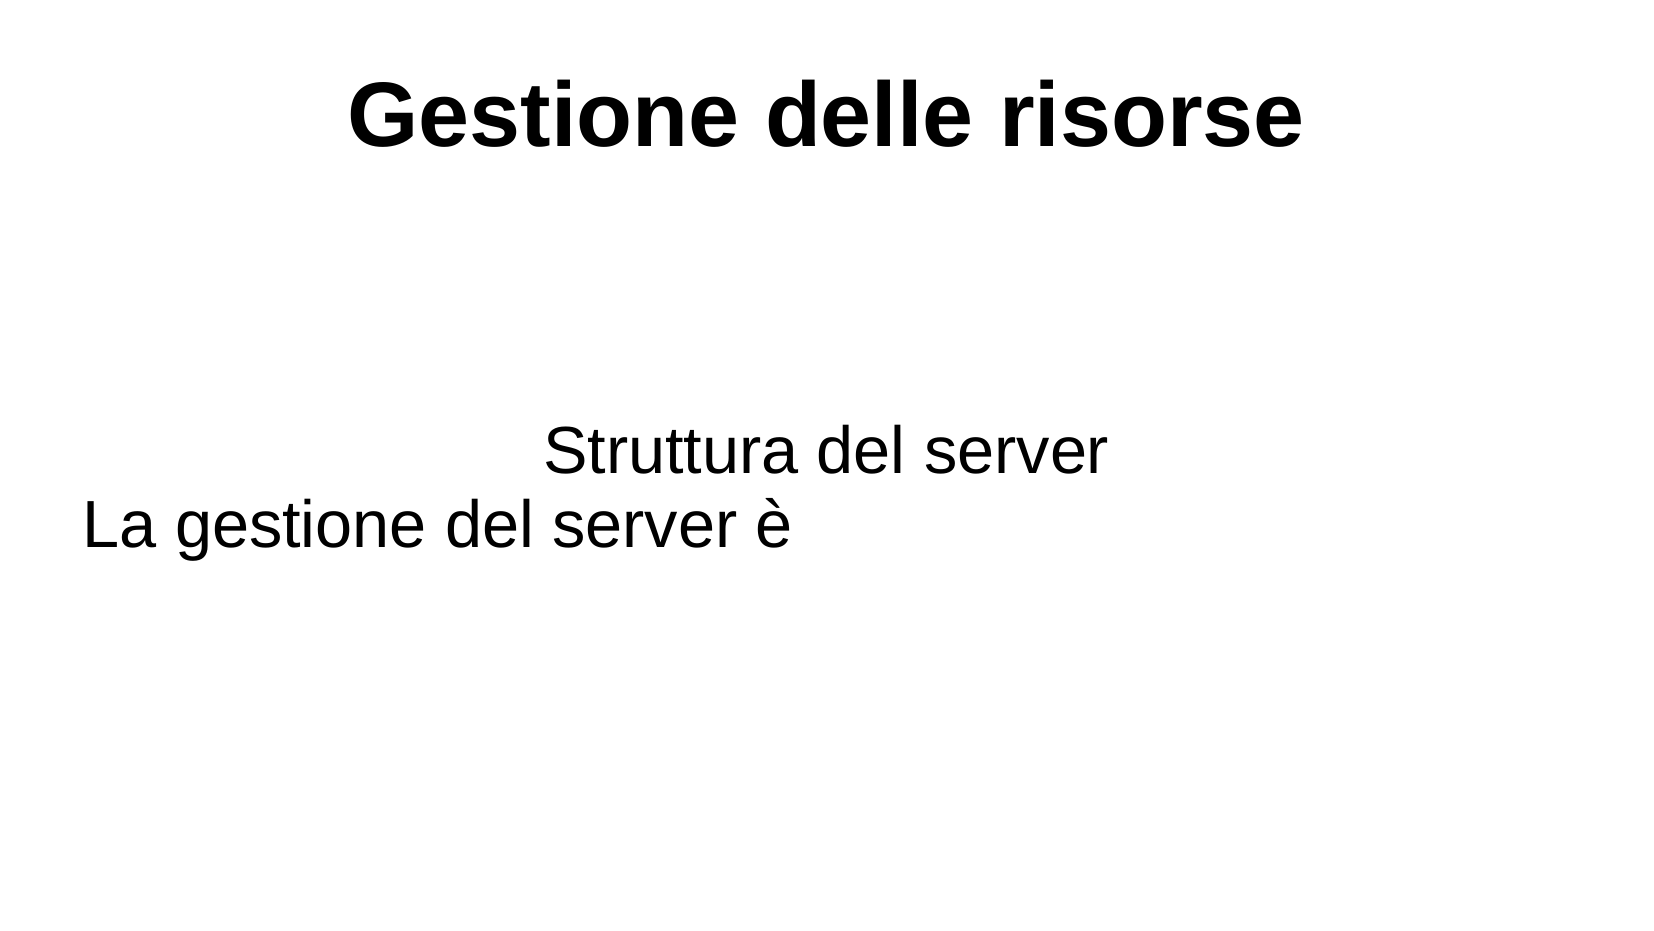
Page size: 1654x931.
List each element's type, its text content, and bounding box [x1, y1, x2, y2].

title Gestione delle risorse [82, 37, 1571, 193]
text_box Struttura del server La gestione del server è [82, 217, 1571, 758]
